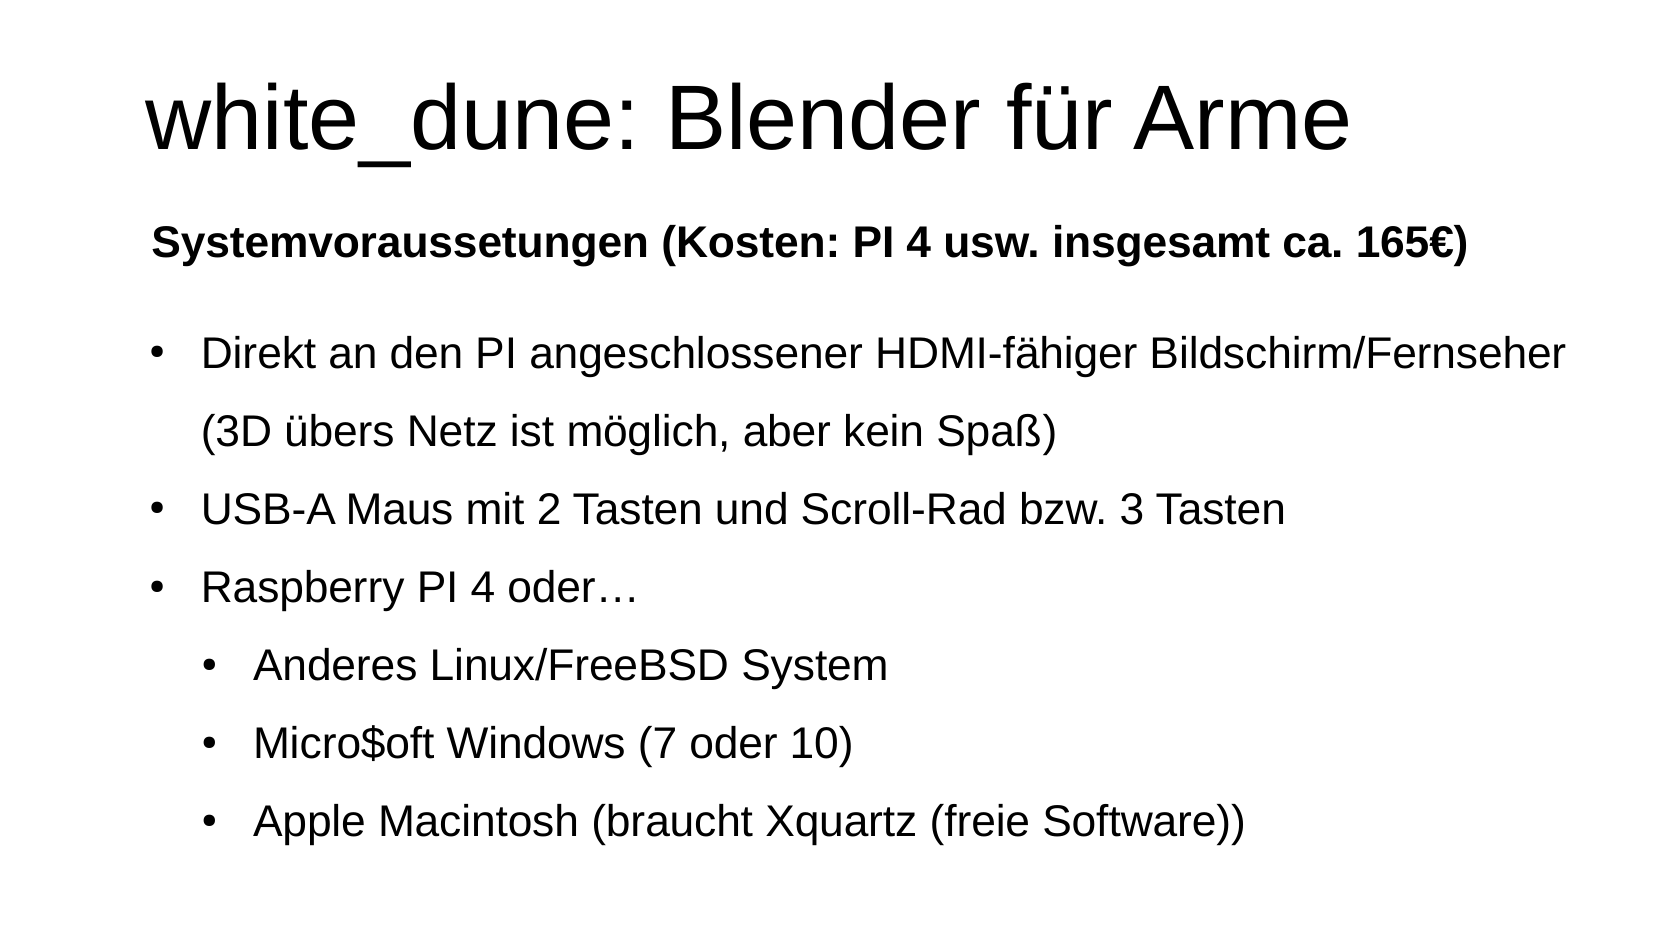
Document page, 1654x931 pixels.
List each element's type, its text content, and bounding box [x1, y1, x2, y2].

list Systemvoraussetungen (Kosten: PI 4 usw. insgesamt ca. 165€) Direkt an den PI angeschlossener HDMI-fähiger Bildschirm/Fernseher (3D übers Netz ist möglich, aber kein Spaß) USB-A Maus mit 2 Tasten und Scroll-Rad bzw. 3 Tasten Raspberry PI 4 oder… Anderes Linux/FreeBSD System Micro$oft Windows (7 oder 10) Apple Macintosh (braucht Xquartz (freie Software)) [82, 217, 1571, 901]
title white_dune: Blender für Arme [0, 39, 1444, 196]
text_box [82, 37, 1571, 193]
